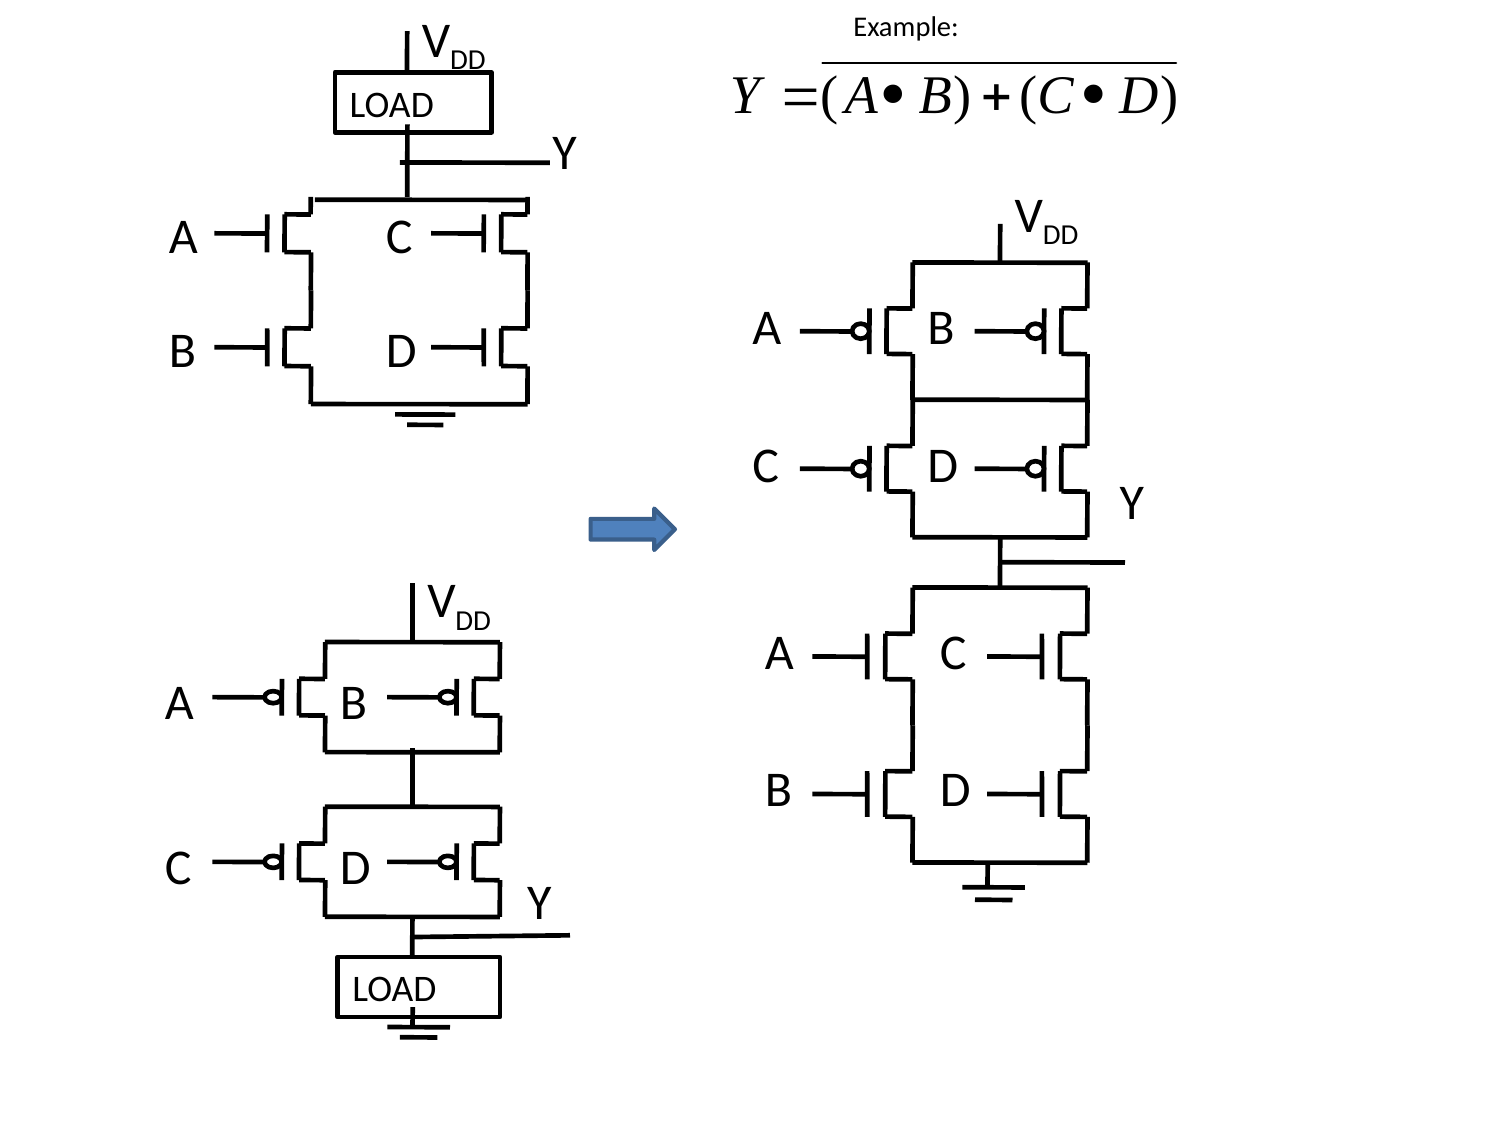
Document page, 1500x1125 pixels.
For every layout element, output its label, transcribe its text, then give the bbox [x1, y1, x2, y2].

text_box A [737, 287, 838, 363]
text_box D [912, 424, 1013, 500]
text_box Y [537, 112, 613, 188]
text_box [852, 461, 870, 477]
text_box D [324, 826, 425, 902]
text_box D [371, 310, 468, 386]
text_box B [324, 662, 425, 737]
text_box A [150, 662, 250, 737]
text_box [852, 323, 870, 339]
text_box [1026, 323, 1045, 339]
text_box [1026, 461, 1045, 477]
text_box C [924, 611, 1025, 687]
text_box VDD [407, 0, 528, 84]
text_box C [371, 203, 468, 272]
text_box [590, 508, 675, 550]
text_box A [154, 196, 251, 272]
text_box VDD [412, 560, 538, 644]
text_box C [737, 424, 838, 500]
text_box [264, 691, 282, 704]
text_box LOAD [337, 957, 500, 1017]
text_box Y [1104, 462, 1238, 538]
text_box [439, 855, 457, 868]
text_box LOAD [334, 72, 492, 133]
text_box VDD [999, 174, 1213, 259]
text_box C [150, 826, 250, 902]
text_box [439, 691, 457, 704]
text_box B [750, 749, 850, 825]
text_box B [154, 310, 251, 386]
chart [725, 50, 1188, 137]
text_box D [924, 749, 1025, 825]
text_box [264, 855, 282, 868]
text_box Y [512, 862, 588, 938]
text_box A [750, 611, 850, 687]
title Example: [699, 0, 1113, 50]
text_box B [912, 287, 1013, 363]
